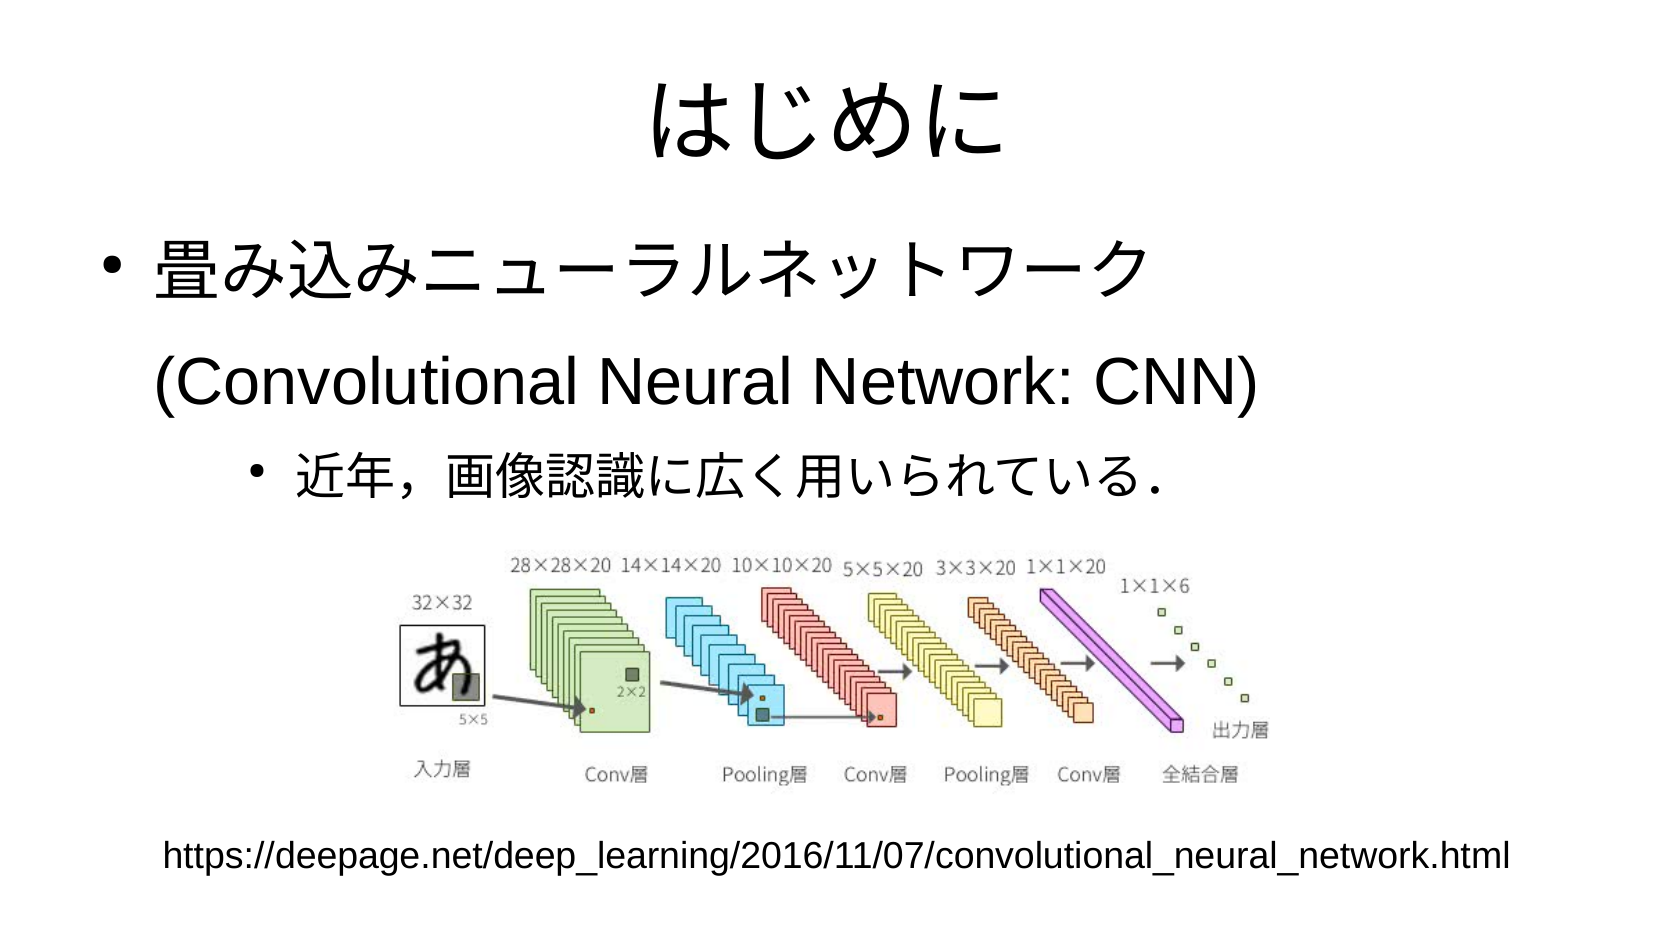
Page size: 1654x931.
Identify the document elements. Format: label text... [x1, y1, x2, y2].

picture [383, 531, 1270, 798]
text_box https://deepage.net/deep_learning/2016/11/07/convolutional_neural_network.html [147, 826, 1565, 916]
list 畳み込みニューラルネットワーク (Convolutional Neural Network: CNN) 近年，画像認識に広く用いられている． [82, 217, 1571, 758]
title はじめに [82, 37, 1571, 193]
